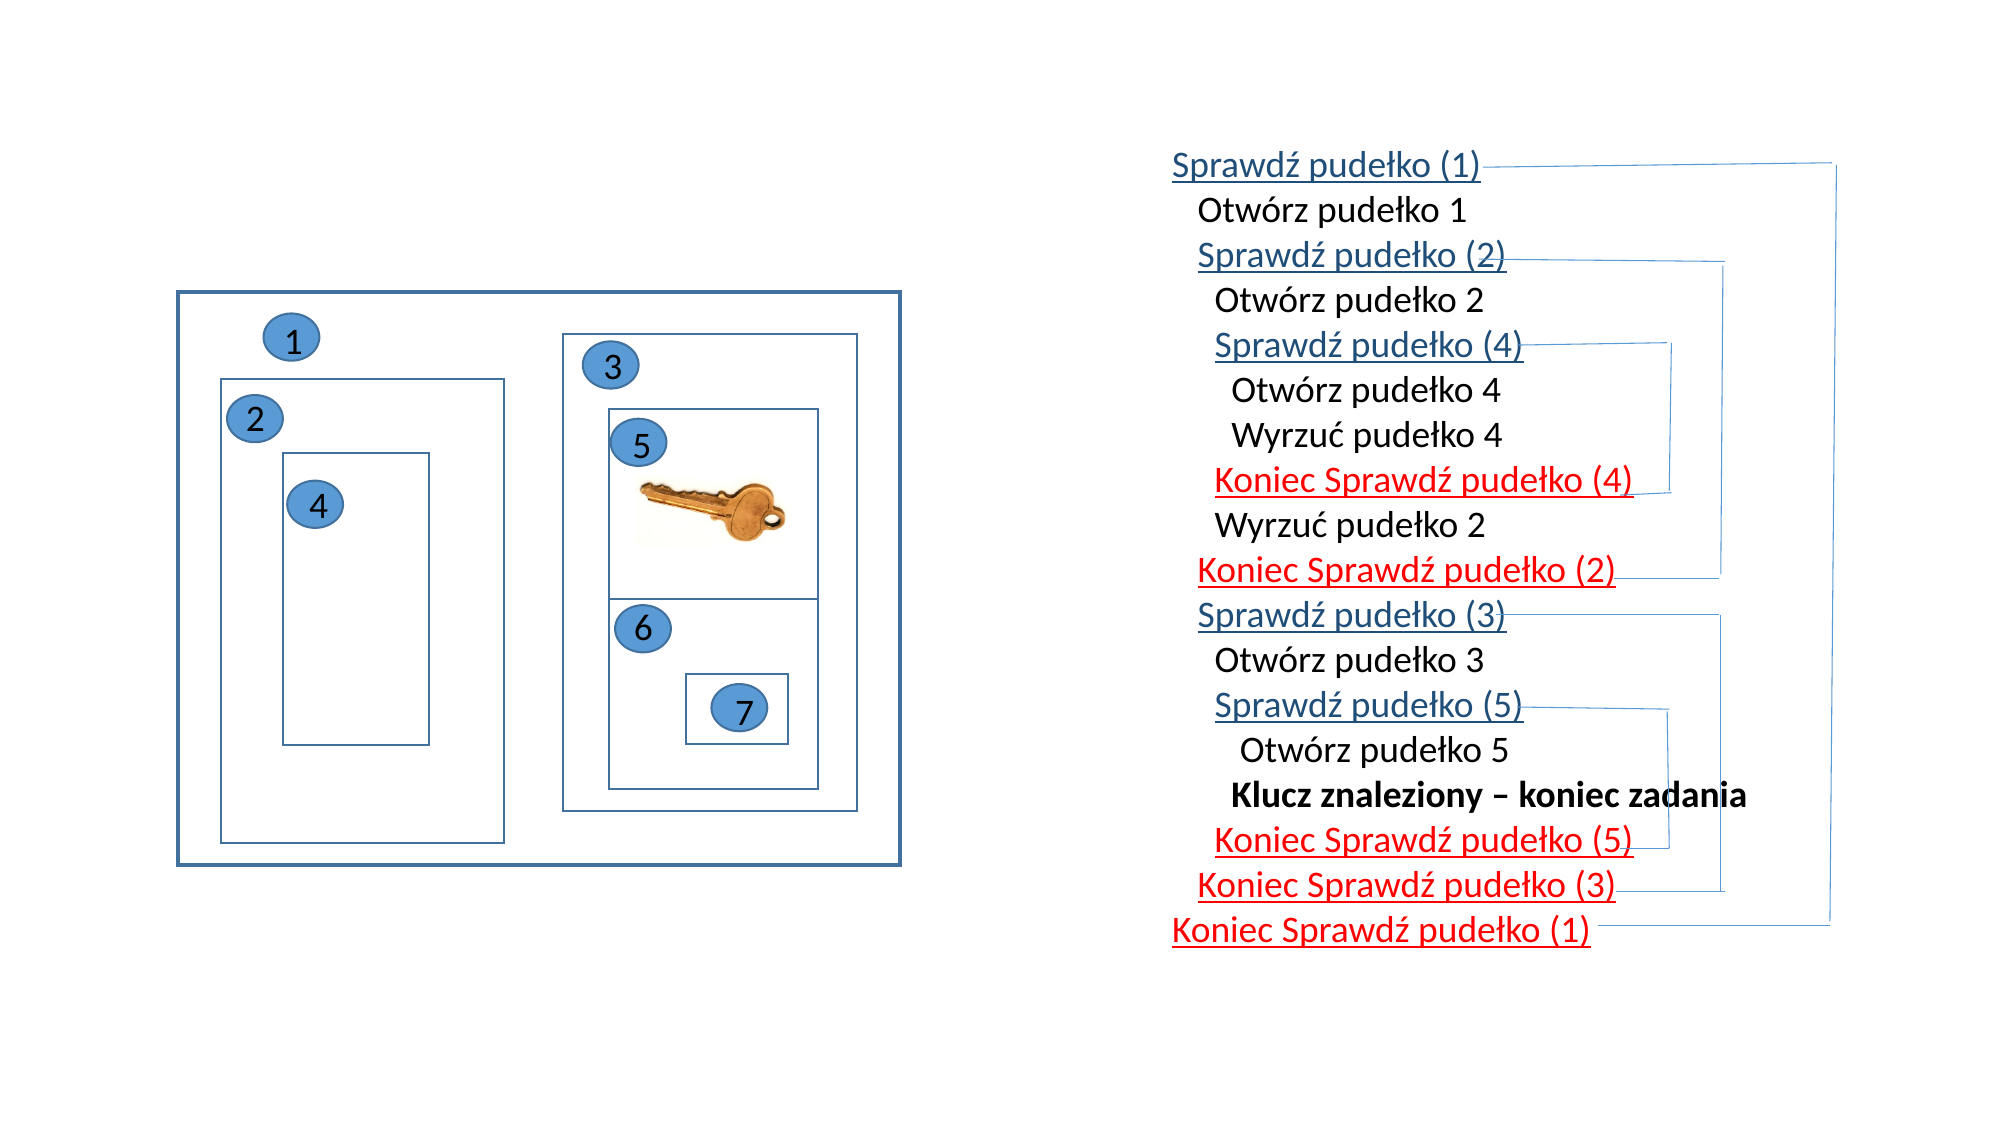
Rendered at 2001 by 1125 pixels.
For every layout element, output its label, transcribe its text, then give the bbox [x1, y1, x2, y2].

text_box 2 [230, 386, 265, 448]
text_box [711, 690, 720, 725]
text_box [653, 606, 671, 651]
text_box [328, 483, 343, 526]
text_box 6 [618, 595, 653, 656]
text_box Sprawdź pudełko (1) Otwórz pudełko 1 Sprawdź pudełko (2) Otwórz pudełko 2 Sprawdź pudełko (4) Otwórz pudełko 4 Wyrzuć pudełko 4 Koniec Sprawdź pudełko (4) Wyrzuć pudełko 2 Koniec Sprawdź pudełko (2) Sprawdź pudełko (3) Otwórz pudełko 3 Sprawdź pudełko (5) Otwórz pudełko 5 Klucz znaleziony – koniec zadania Koniec Sprawdź pudełko (5) Koniec Sprawdź pudełko (3) Koniec Sprawdź pudełko (1) [1157, 132, 1856, 966]
picture [635, 476, 791, 546]
text_box [582, 351, 588, 379]
text_box 1 [268, 309, 303, 347]
text_box [610, 427, 617, 458]
text_box 3 [588, 334, 622, 396]
text_box 7 [720, 680, 754, 742]
text_box [622, 343, 639, 387]
text_box [265, 396, 283, 441]
text_box [651, 421, 667, 464]
text_box [287, 488, 294, 520]
text_box [263, 315, 320, 361]
text_box [754, 687, 768, 728]
text_box 4 [294, 473, 328, 534]
text_box 5 [617, 413, 651, 475]
